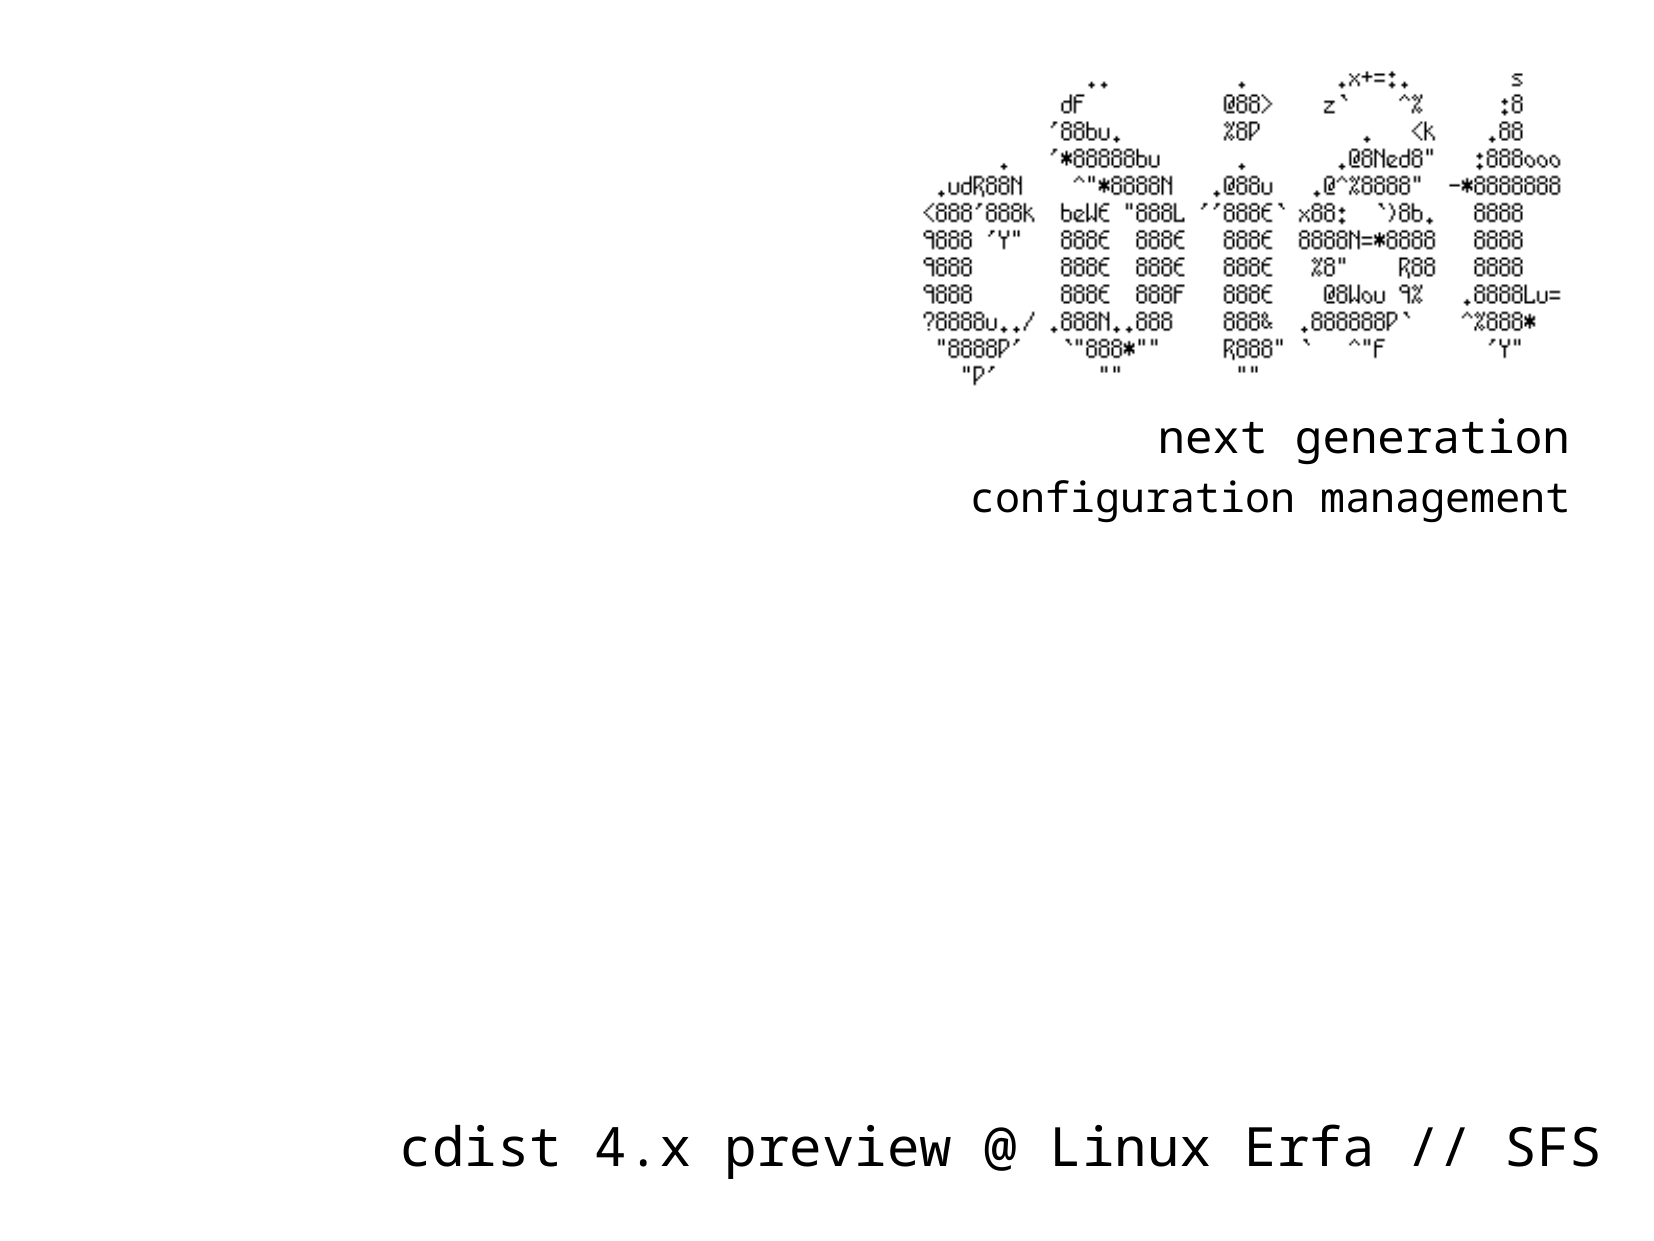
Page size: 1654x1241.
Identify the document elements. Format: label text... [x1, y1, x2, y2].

text_box next generation configuration management [646, 395, 1571, 534]
subtitle cdist 4.x preview @ Linux Erfa // SFS [147, 1097, 1603, 1194]
picture [920, 49, 1571, 395]
